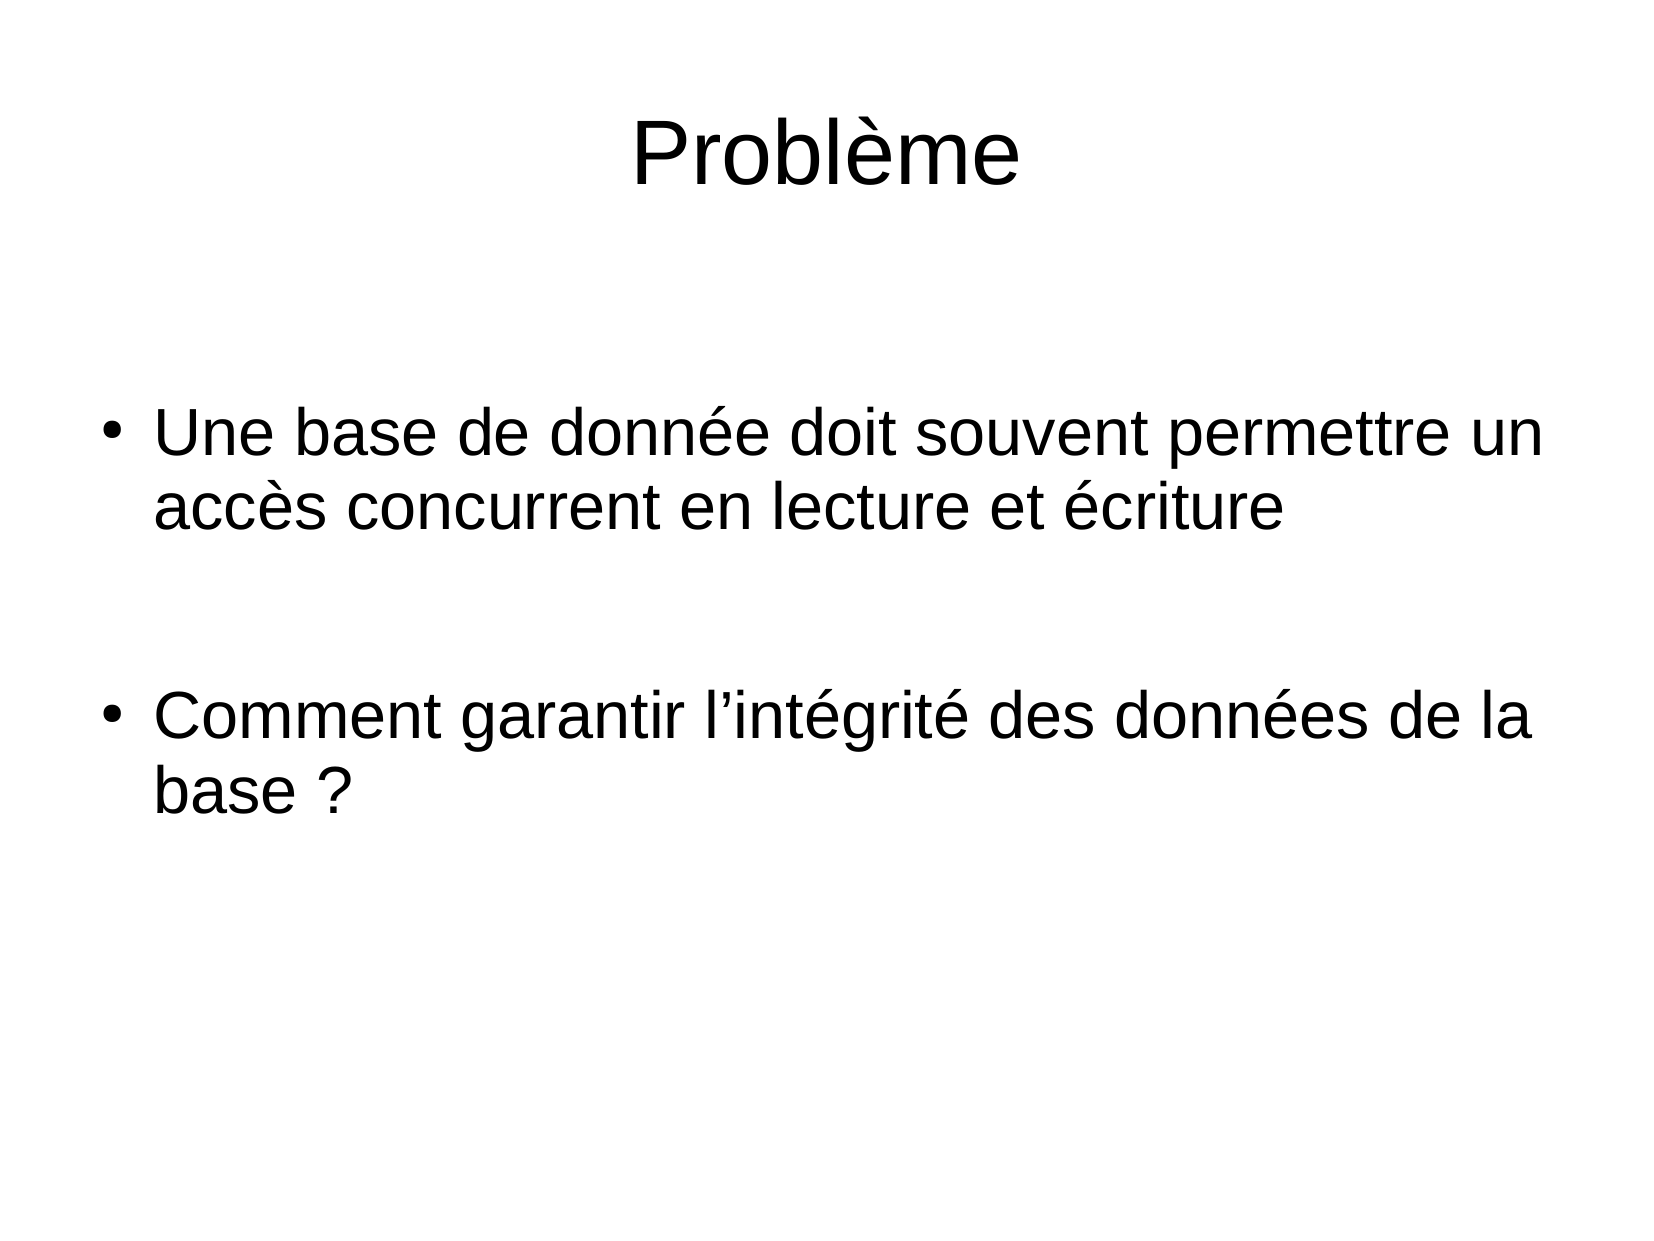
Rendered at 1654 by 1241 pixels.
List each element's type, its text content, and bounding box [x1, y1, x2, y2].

title Problème [82, 49, 1571, 257]
list Une base de donnée doit souvent permettre un accès concurrent en lecture et écriture Comment garantir l’intégrité des données de la base ? [82, 290, 1571, 1010]
